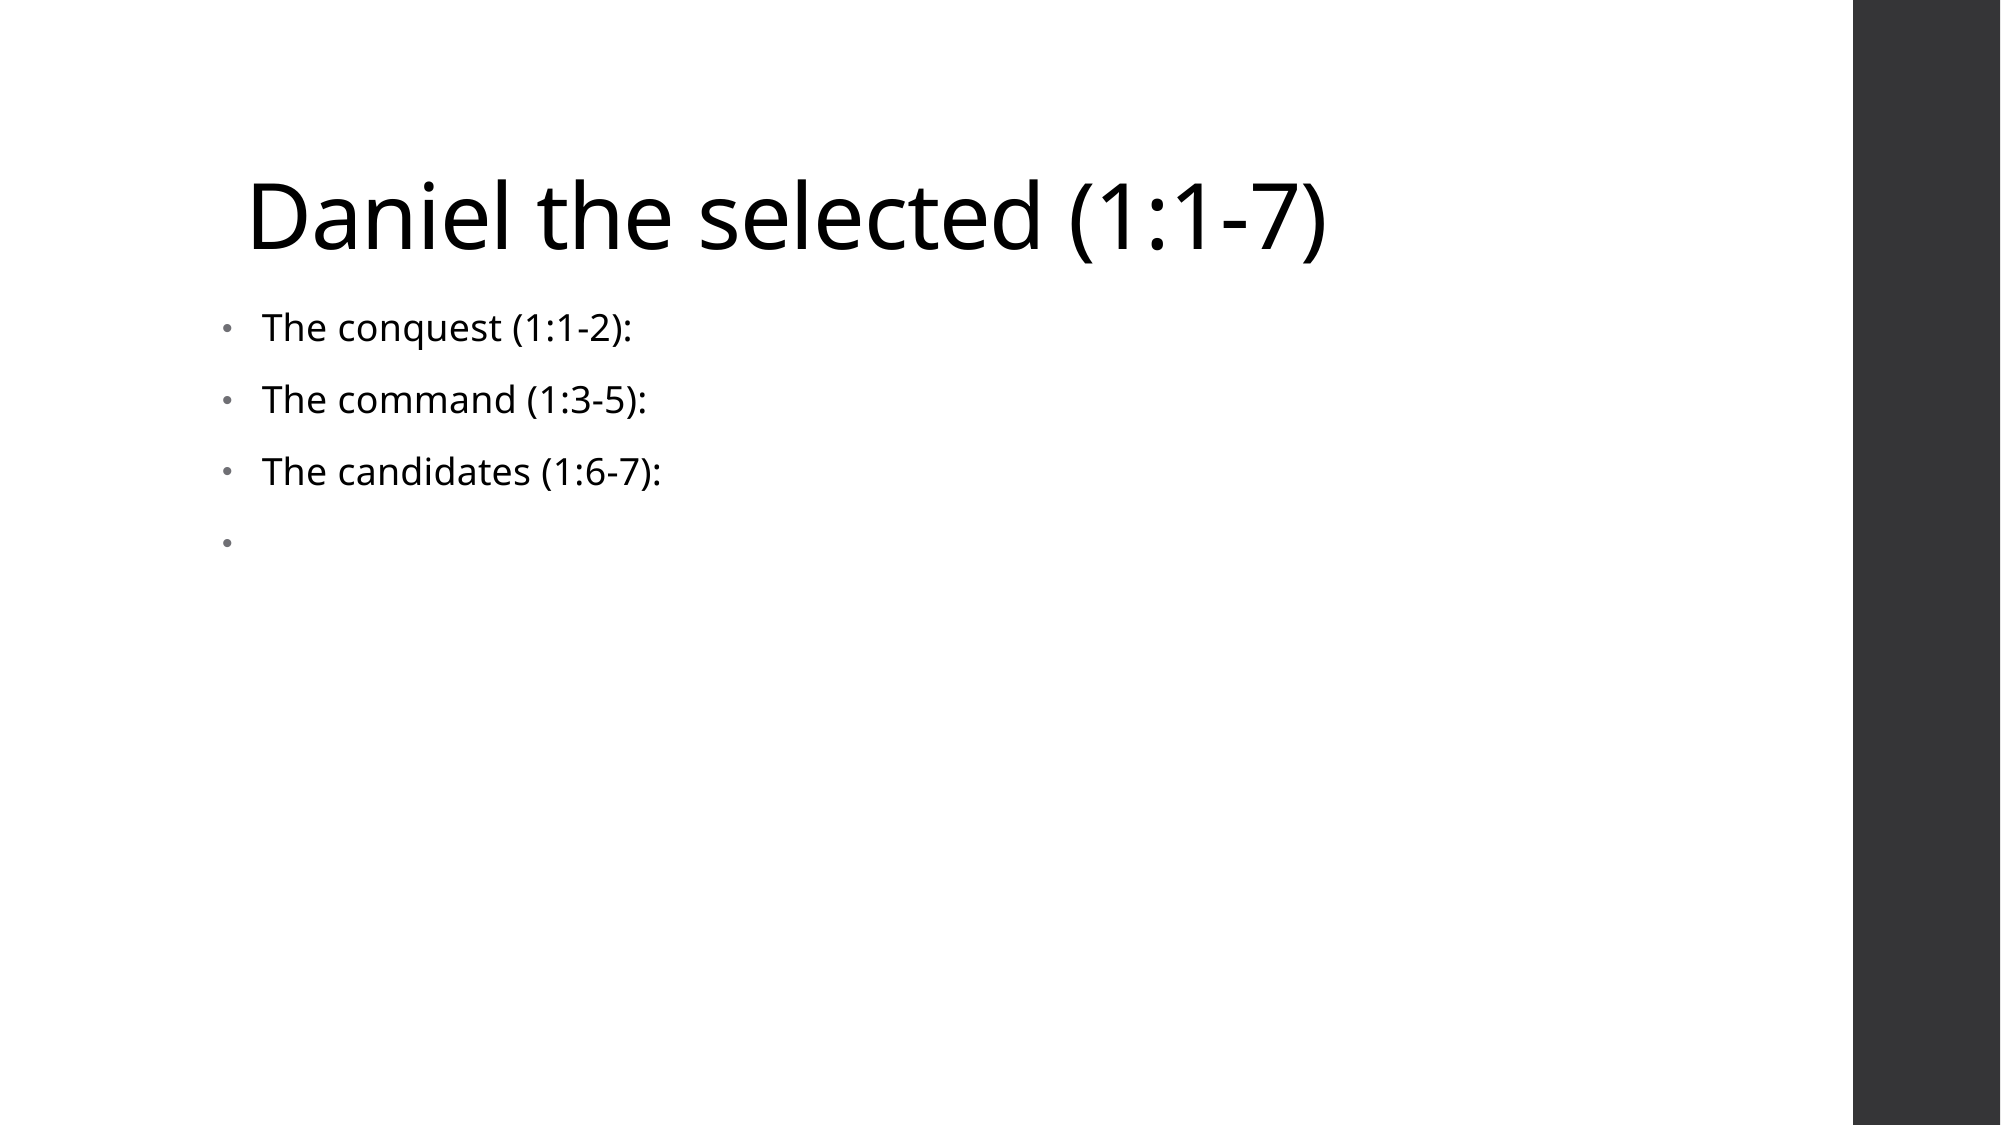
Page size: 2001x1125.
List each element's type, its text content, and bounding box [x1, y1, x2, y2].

title Daniel the selected (1:1-7) [206, 60, 1797, 278]
list The conquest (1:1-2): The command (1:3-5): The candidates (1:6-7): [206, 299, 1617, 1014]
